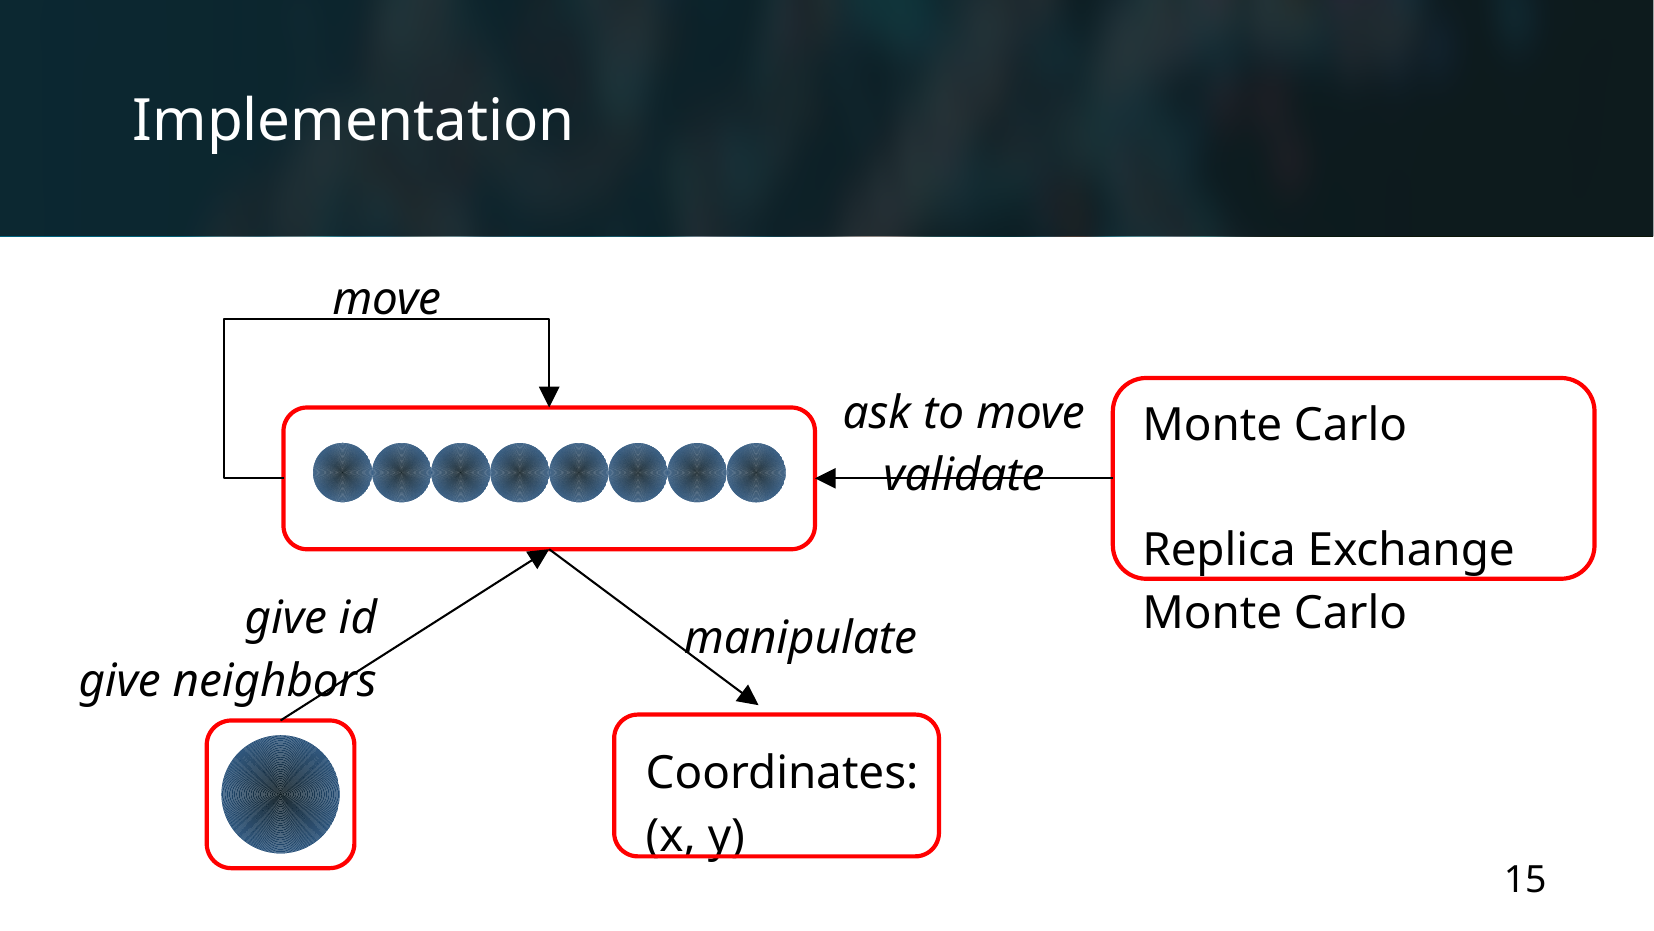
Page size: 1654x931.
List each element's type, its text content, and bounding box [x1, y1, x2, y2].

text_box Monte Carlo Replica Exchange Monte Carlo [1127, 575, 1583, 583]
text_box give id give neighbors [80, 577, 375, 684]
text_box [221, 735, 340, 854]
text_box <numéro> [1535, 826, 1654, 931]
text_box ask to move validate [837, 371, 1091, 479]
text_box Coordinates: (x, y) [630, 732, 923, 839]
text_box Implementation [118, 35, 886, 201]
text_box [0, 0, 1654, 237]
text_box move [321, 258, 453, 319]
text_box Monte Carlo Replica Exchange Monte Carlo [1127, 384, 1583, 576]
text_box manipulate [681, 596, 920, 658]
text_box [313, 442, 786, 503]
